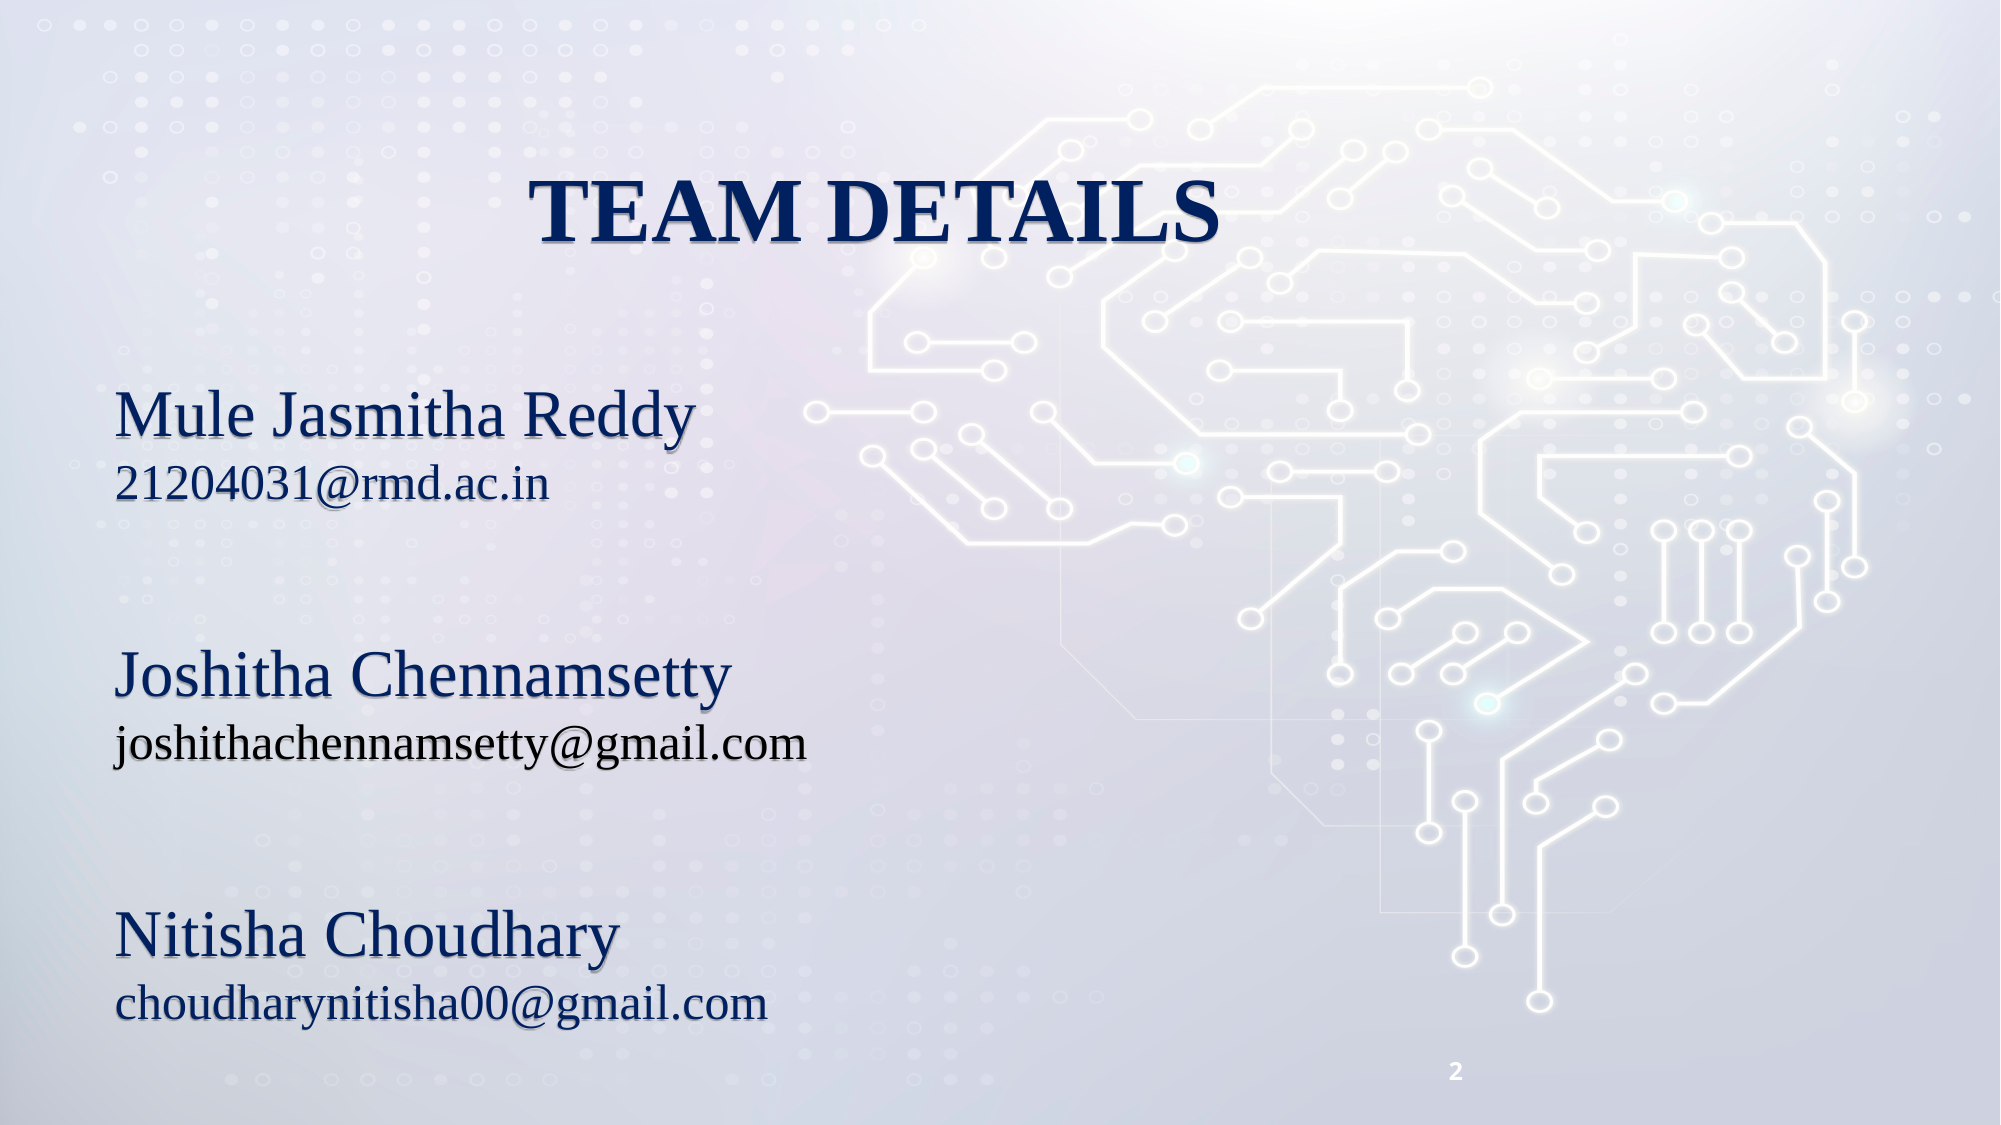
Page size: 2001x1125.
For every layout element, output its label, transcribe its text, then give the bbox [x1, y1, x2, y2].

title TEAM DETAILS Mule Jasmitha Reddy 21204031@rmd.ac.in Joshitha Chennamsetty joshithachennamsetty@gmail.com Nitisha Choudhary choudharynitisha00@gmail.com [99, 32, 1900, 960]
slide_number 2 [1433, 1042, 1900, 1103]
